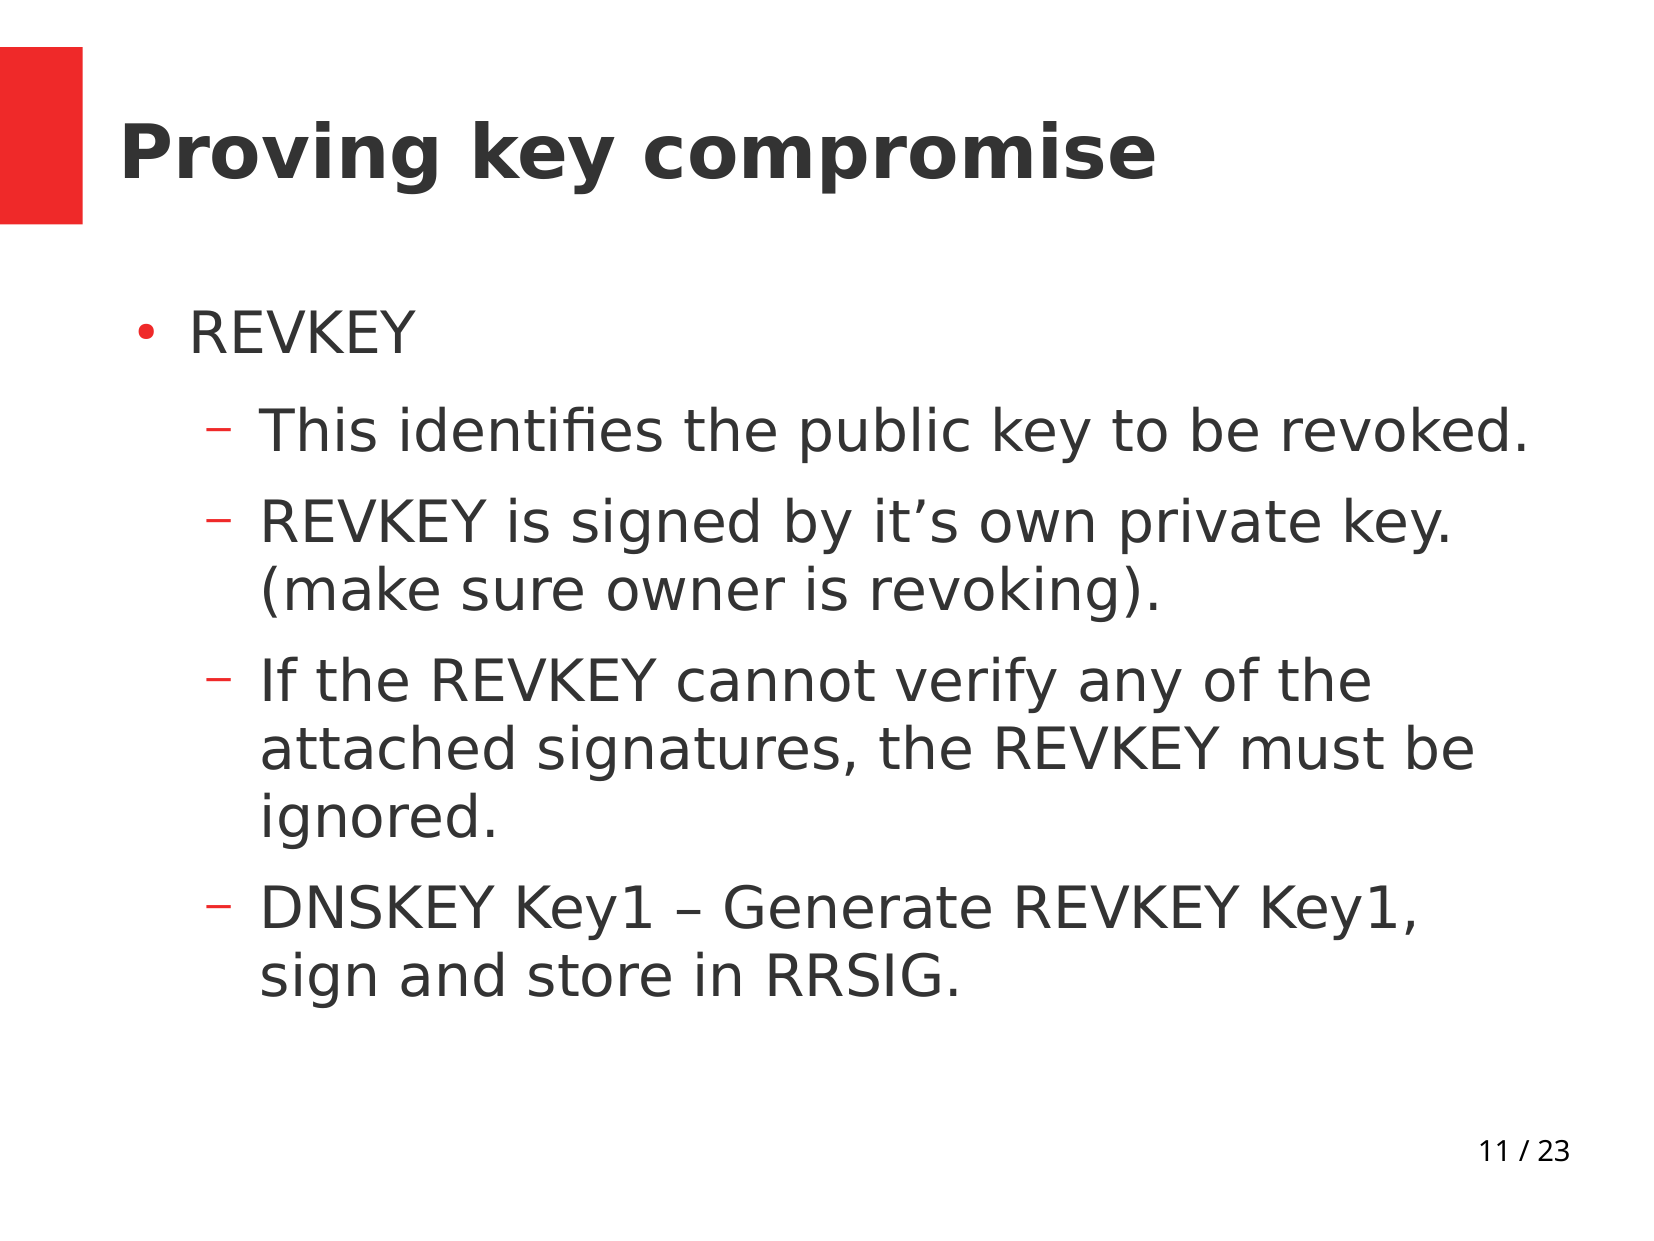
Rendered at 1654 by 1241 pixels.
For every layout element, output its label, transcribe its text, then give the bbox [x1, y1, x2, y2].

title Proving key compromise [118, 21, 1571, 284]
list REVKEY This identifies the public key to be revoked. REVKEY is signed by it’s own private key. (make sure owner is revoking). If the REVKEY cannot verify any of the attached signatures, the REVKEY must be ignored. DNSKEY Key1 – Generate REVKEY Key1, sign and store in RRSIG. [118, 300, 1536, 1156]
